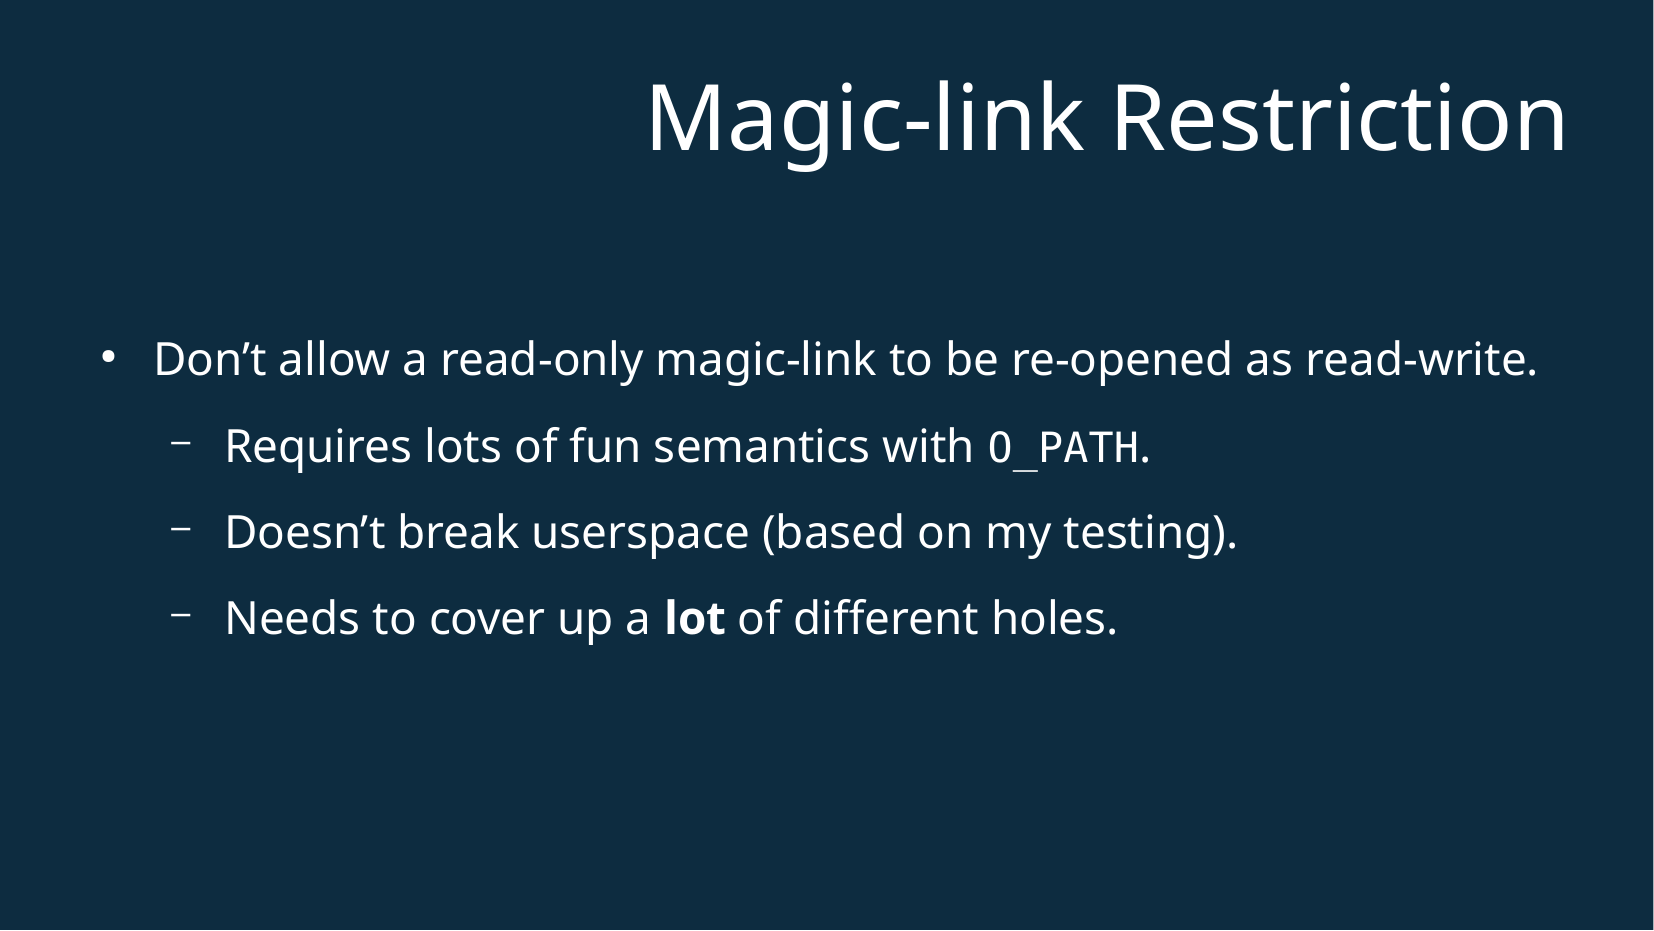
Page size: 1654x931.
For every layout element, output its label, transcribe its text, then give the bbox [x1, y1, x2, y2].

title Magic-link Restriction [82, 37, 1571, 193]
list Don’t allow a read-only magic-link to be re-opened as read-write. Requires lots of fun semantics with O_PATH. Doesn’t break userspace (based on my testing). Needs to cover up a lot of different holes. [82, 217, 1571, 758]
